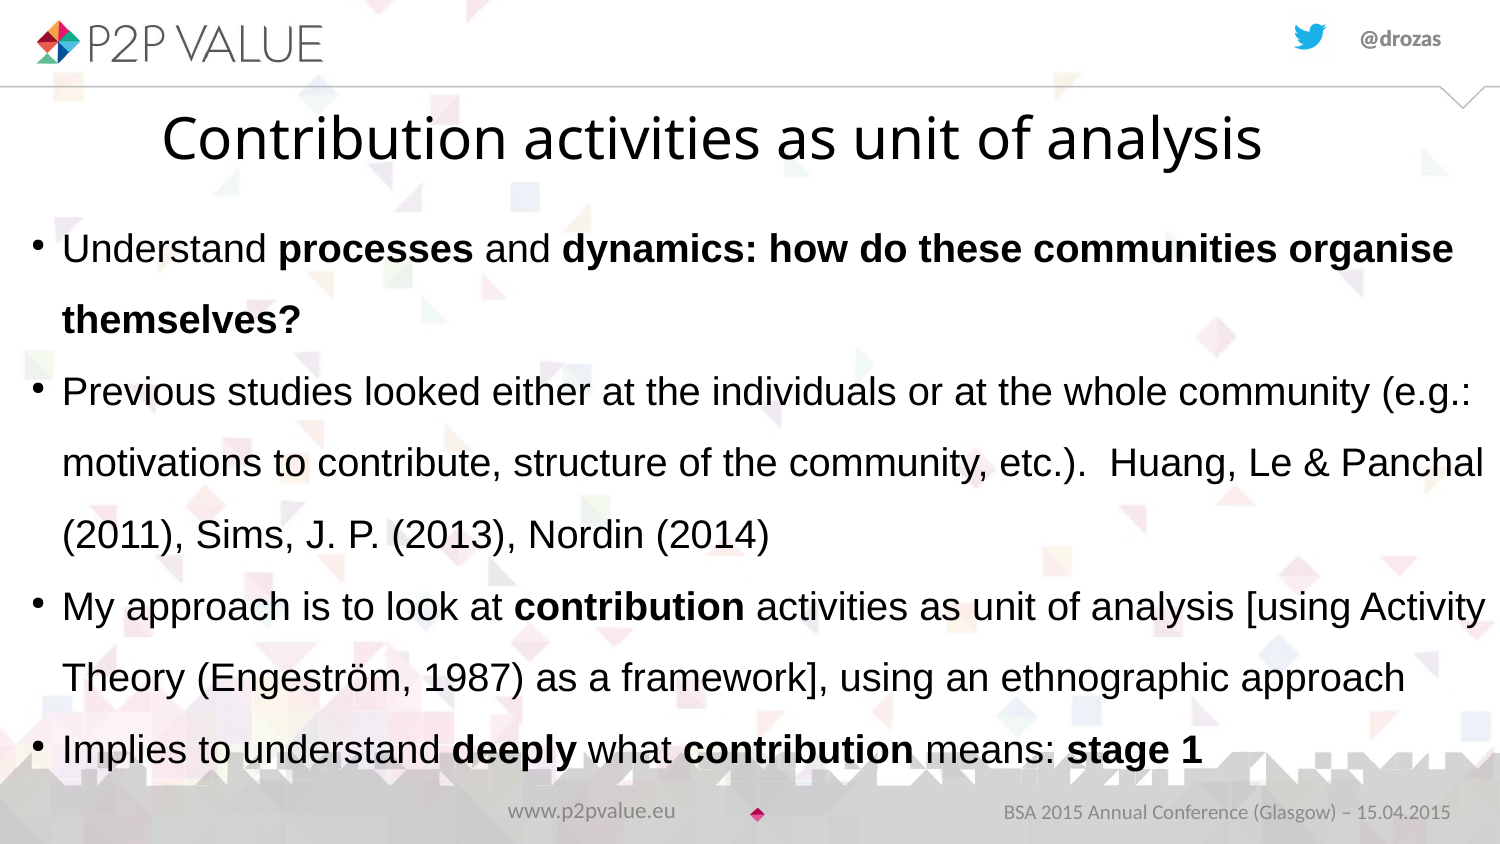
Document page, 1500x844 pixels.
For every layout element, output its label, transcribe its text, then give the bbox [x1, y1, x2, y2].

text_box www.p2pvalue.eu [501, 789, 720, 829]
text_box @drozas [1333, 15, 1455, 60]
title Contribution activities as unit of analysis [60, 92, 1366, 181]
subtitle Understand processes and dynamics: how do these communities organise themselves? Previous studies looked either at the individuals or at the whole community (e.g.: motivations to contribute, structure of the community, etc.). Huang, Le & Panchal (2011), Sims, J. P. (2013), Nordin (2014) My approach is to look at contribution activities as unit of analysis [using Activity Theory (Engeström, 1987) as a framework], using an ethnographic approach Implies to understand deeply what contribution means: stage 1 [17, 191, 1500, 811]
picture [0, 0, 1500, 844]
text_box BSA 2015 Annual Conference (Glasgow) – 15.04.2015 [777, 788, 1470, 834]
